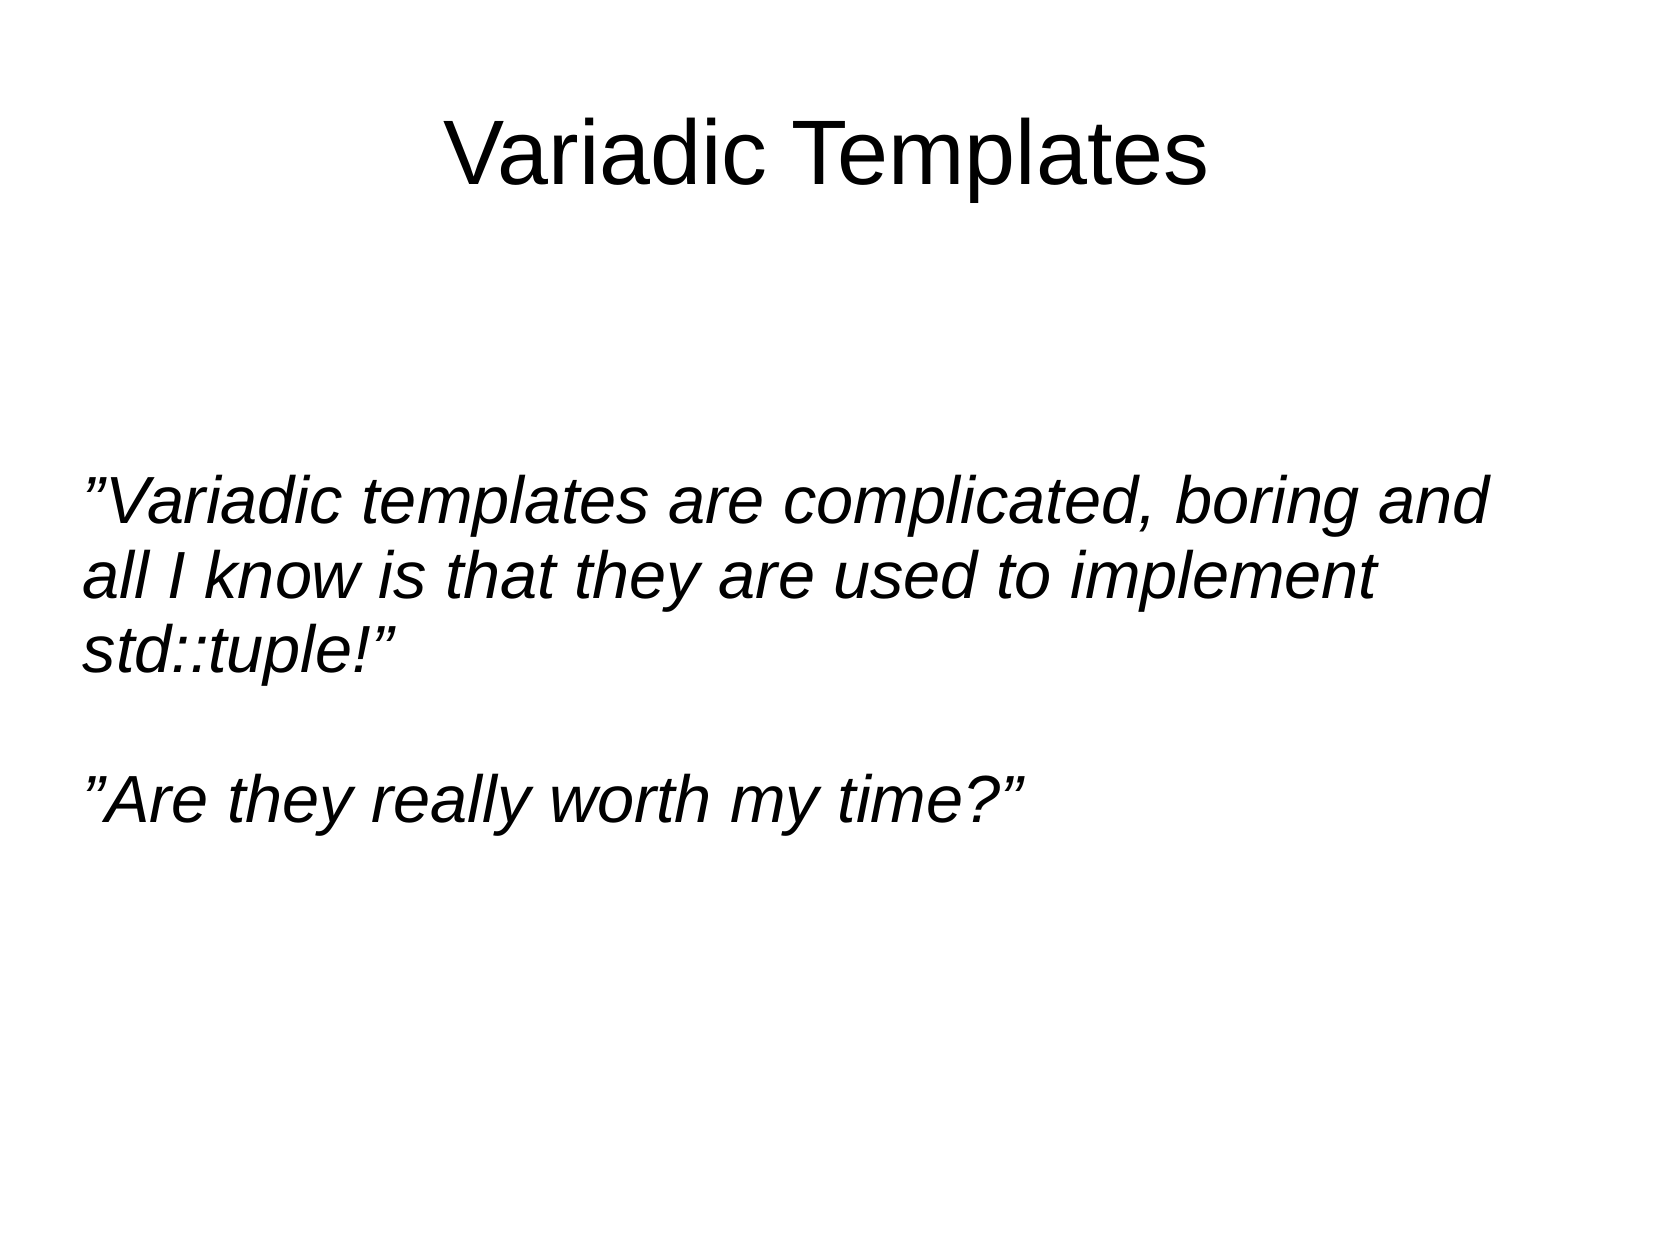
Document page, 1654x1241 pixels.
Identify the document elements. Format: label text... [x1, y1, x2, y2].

title Variadic Templates [82, 49, 1571, 257]
subtitle ”Variadic templates are complicated, boring and all I know is that they are used to implement std::tuple!” ”Are they really worth my time?” [82, 290, 1571, 1010]
